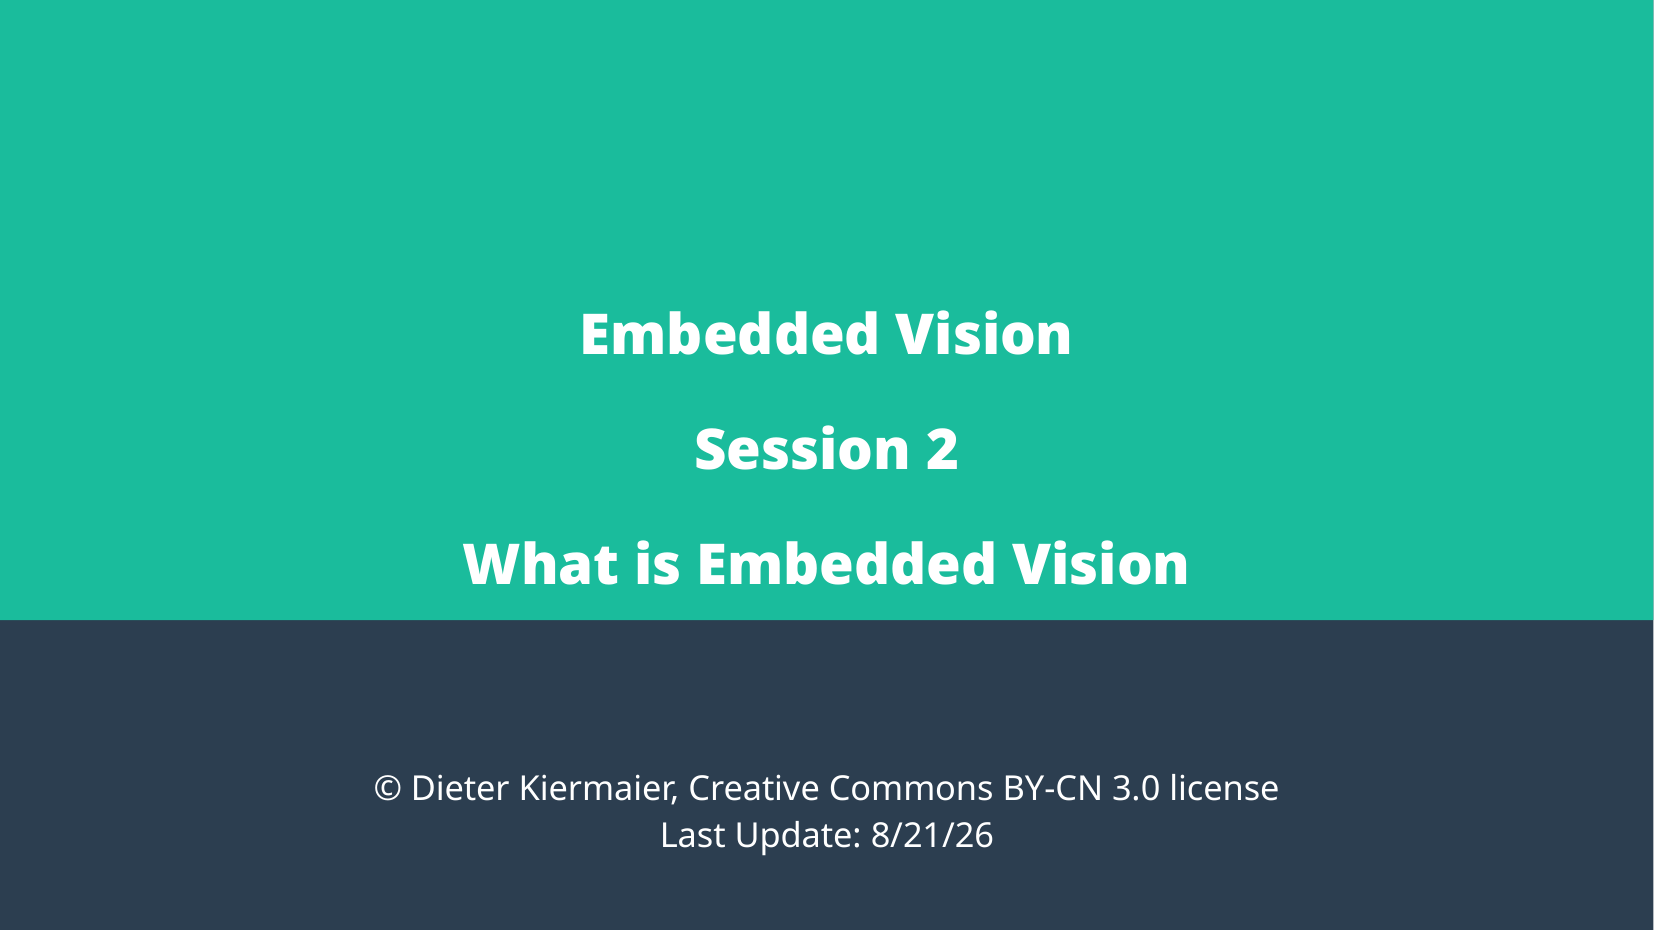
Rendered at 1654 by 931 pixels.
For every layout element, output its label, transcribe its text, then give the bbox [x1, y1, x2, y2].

subtitle © Dieter Kiermaier, Creative Commons BY-CN 3.0 license Last Update: 11/26/17 [59, 642, 1595, 886]
title Embedded Vision Session 2 What is Embedded Vision [59, 312, 1595, 642]
